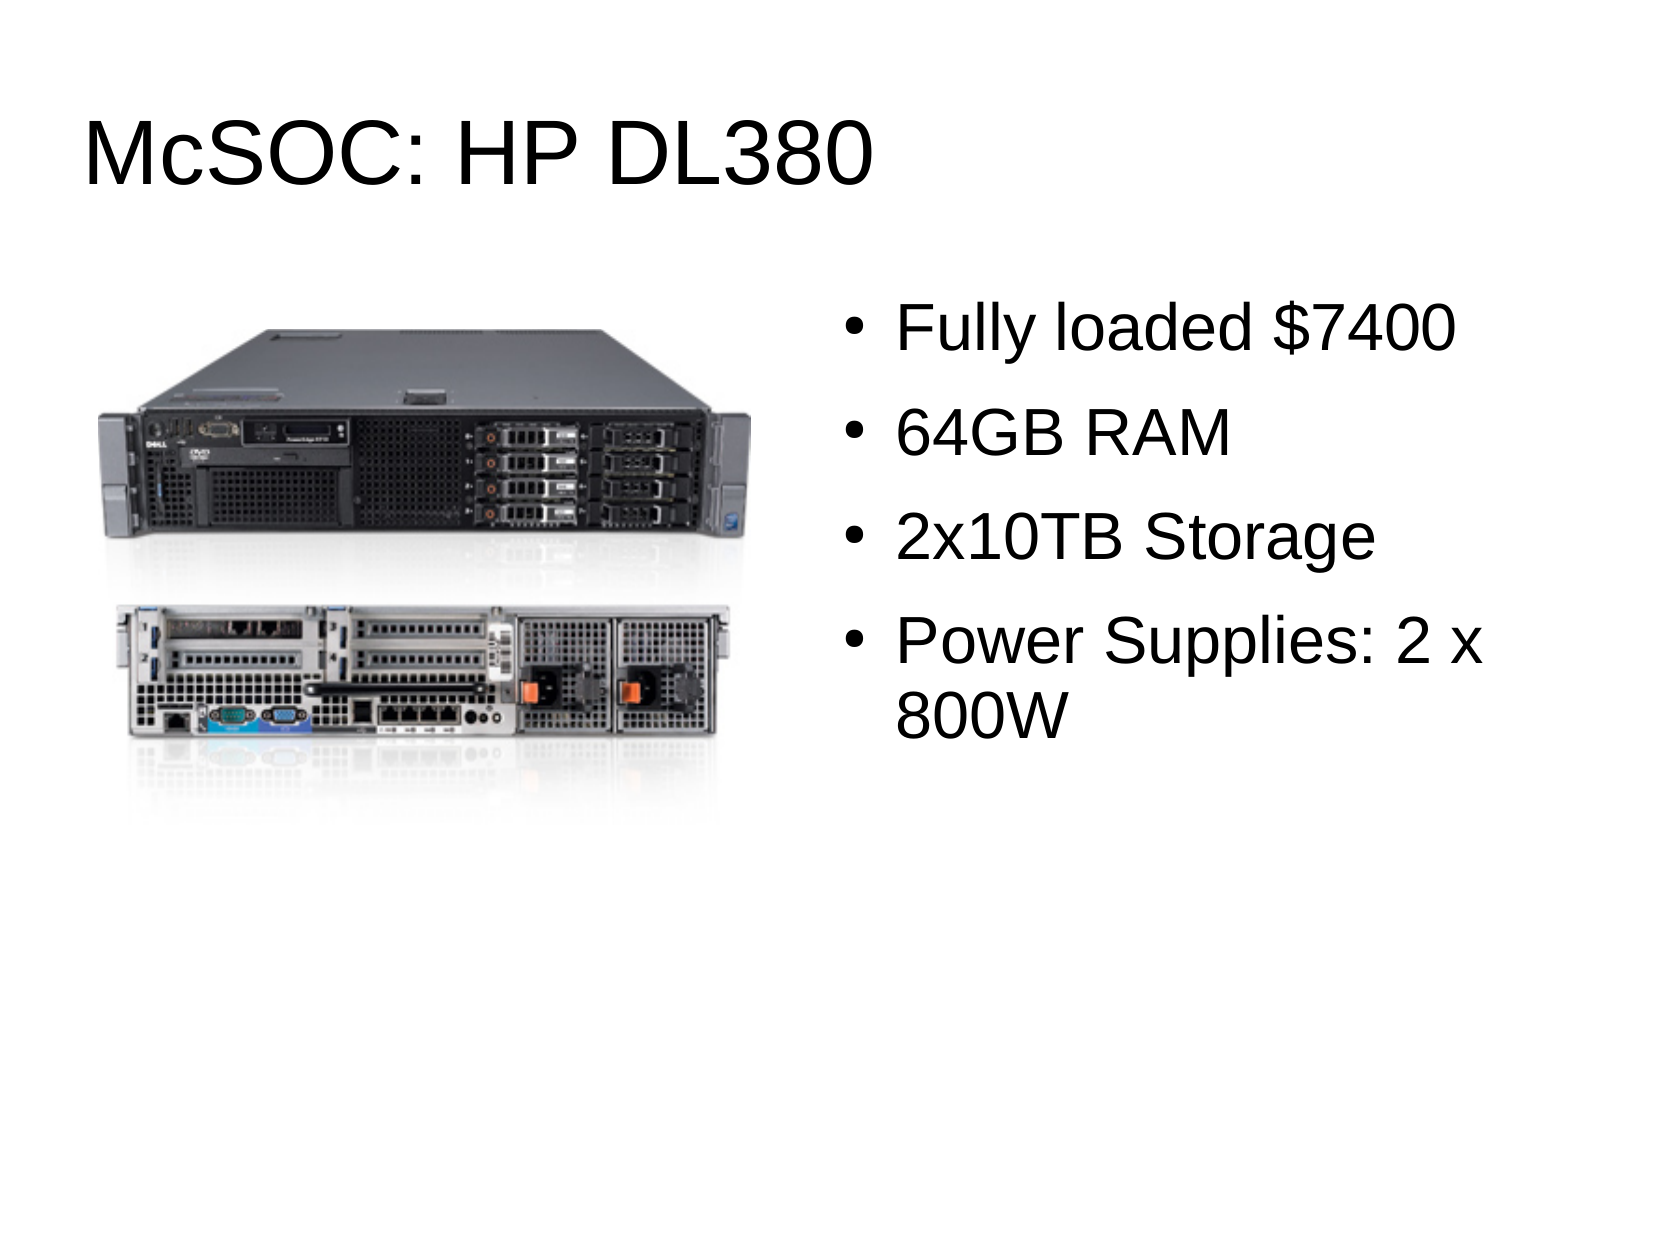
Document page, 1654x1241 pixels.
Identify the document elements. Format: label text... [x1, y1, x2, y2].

title McSOC: HP DL380 [82, 49, 1571, 257]
list Fully loaded $7400 64GB RAM 2x10TB Storage Power Supplies: 2 x 800W [825, 290, 1571, 1010]
picture [98, 329, 751, 826]
